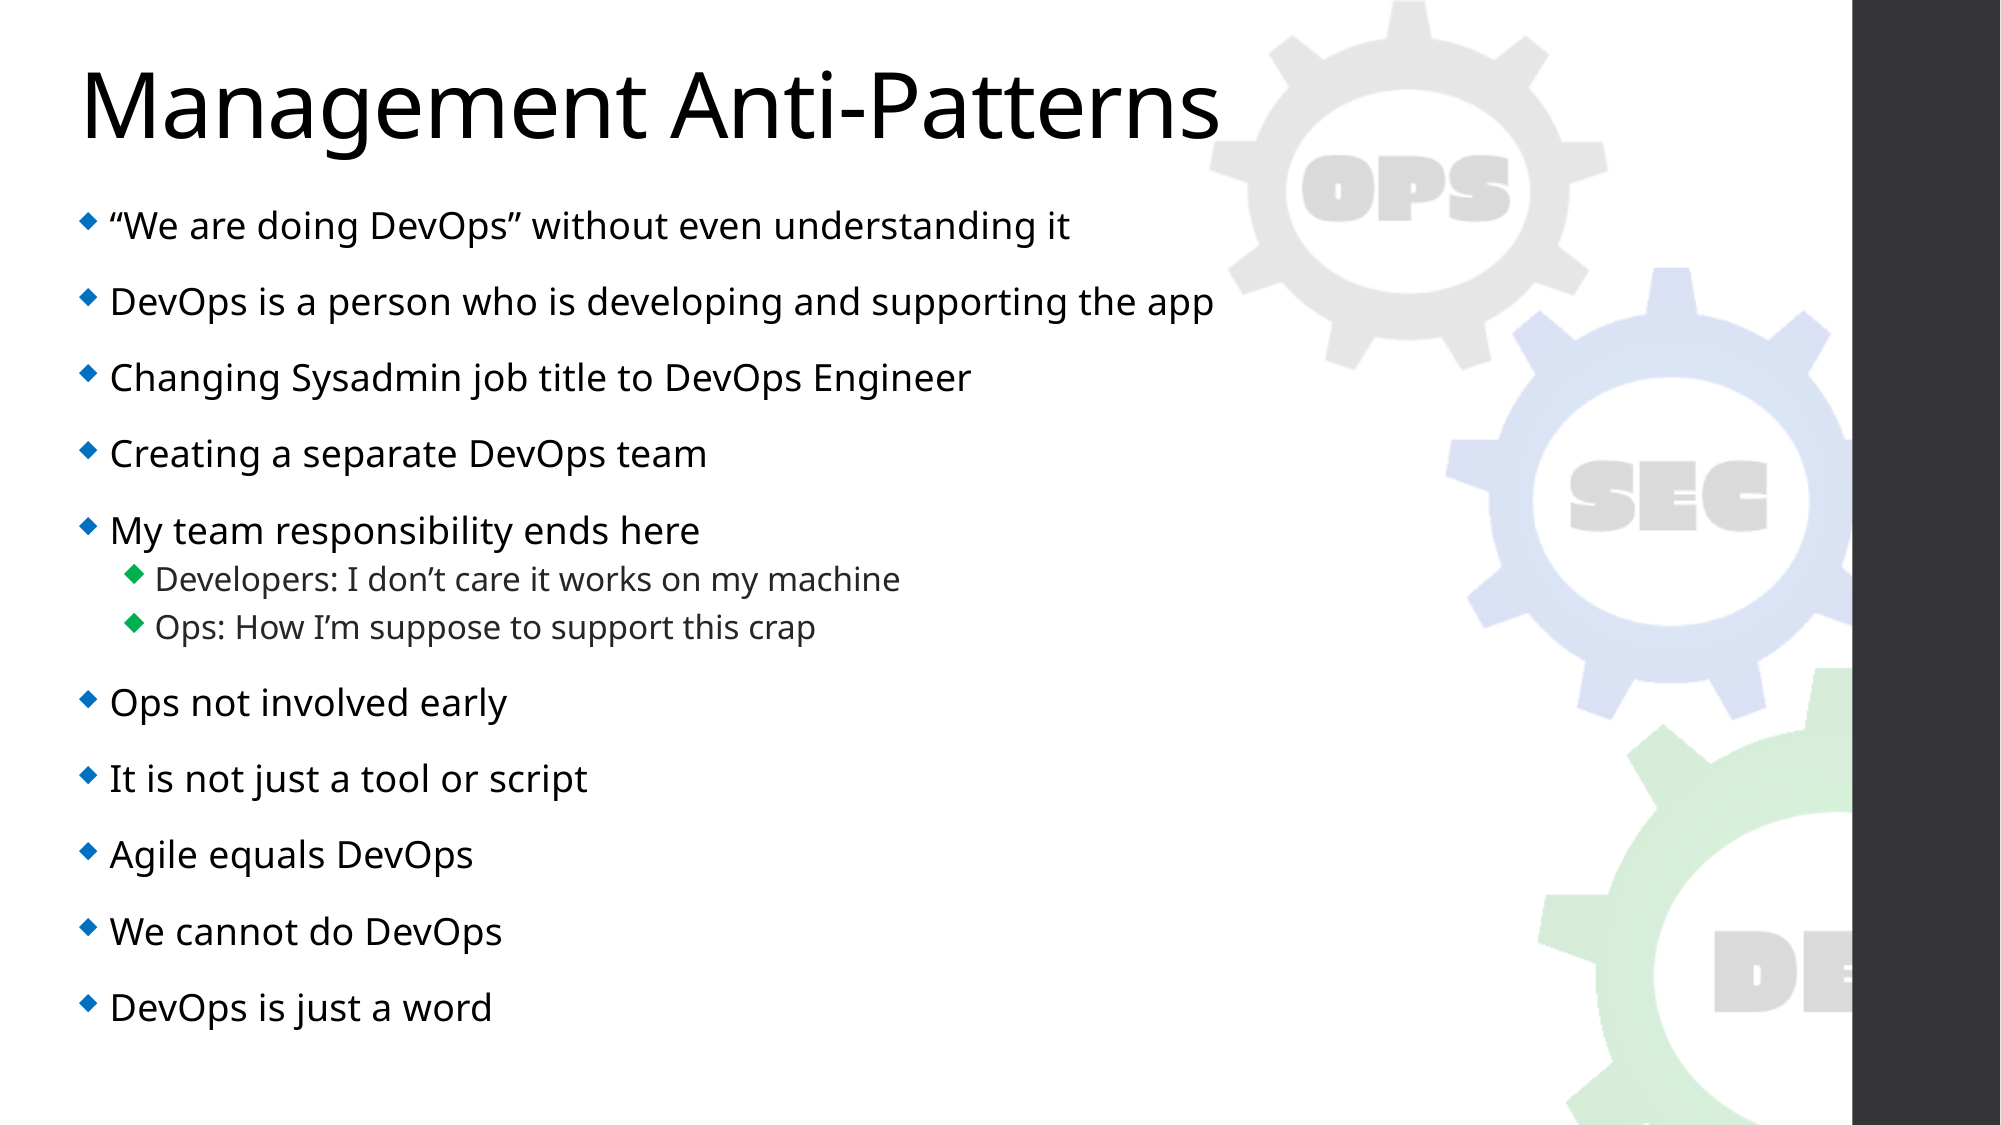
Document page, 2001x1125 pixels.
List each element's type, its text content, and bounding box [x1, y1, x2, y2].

list “We are doing DevOps” without even understanding it DevOps is a person who is developing and supporting the app Changing Sysadmin job title to DevOps Engineer Creating a separate DevOps team My team responsibility ends here Developers: I don’t care it works on my machine Ops: How I’m suppose to support this crap Ops not involved early It is not just a tool or script Agile equals DevOps We cannot do DevOps DevOps is just a word [64, 198, 1797, 1073]
title Management Anti-Patterns [64, 33, 1797, 166]
